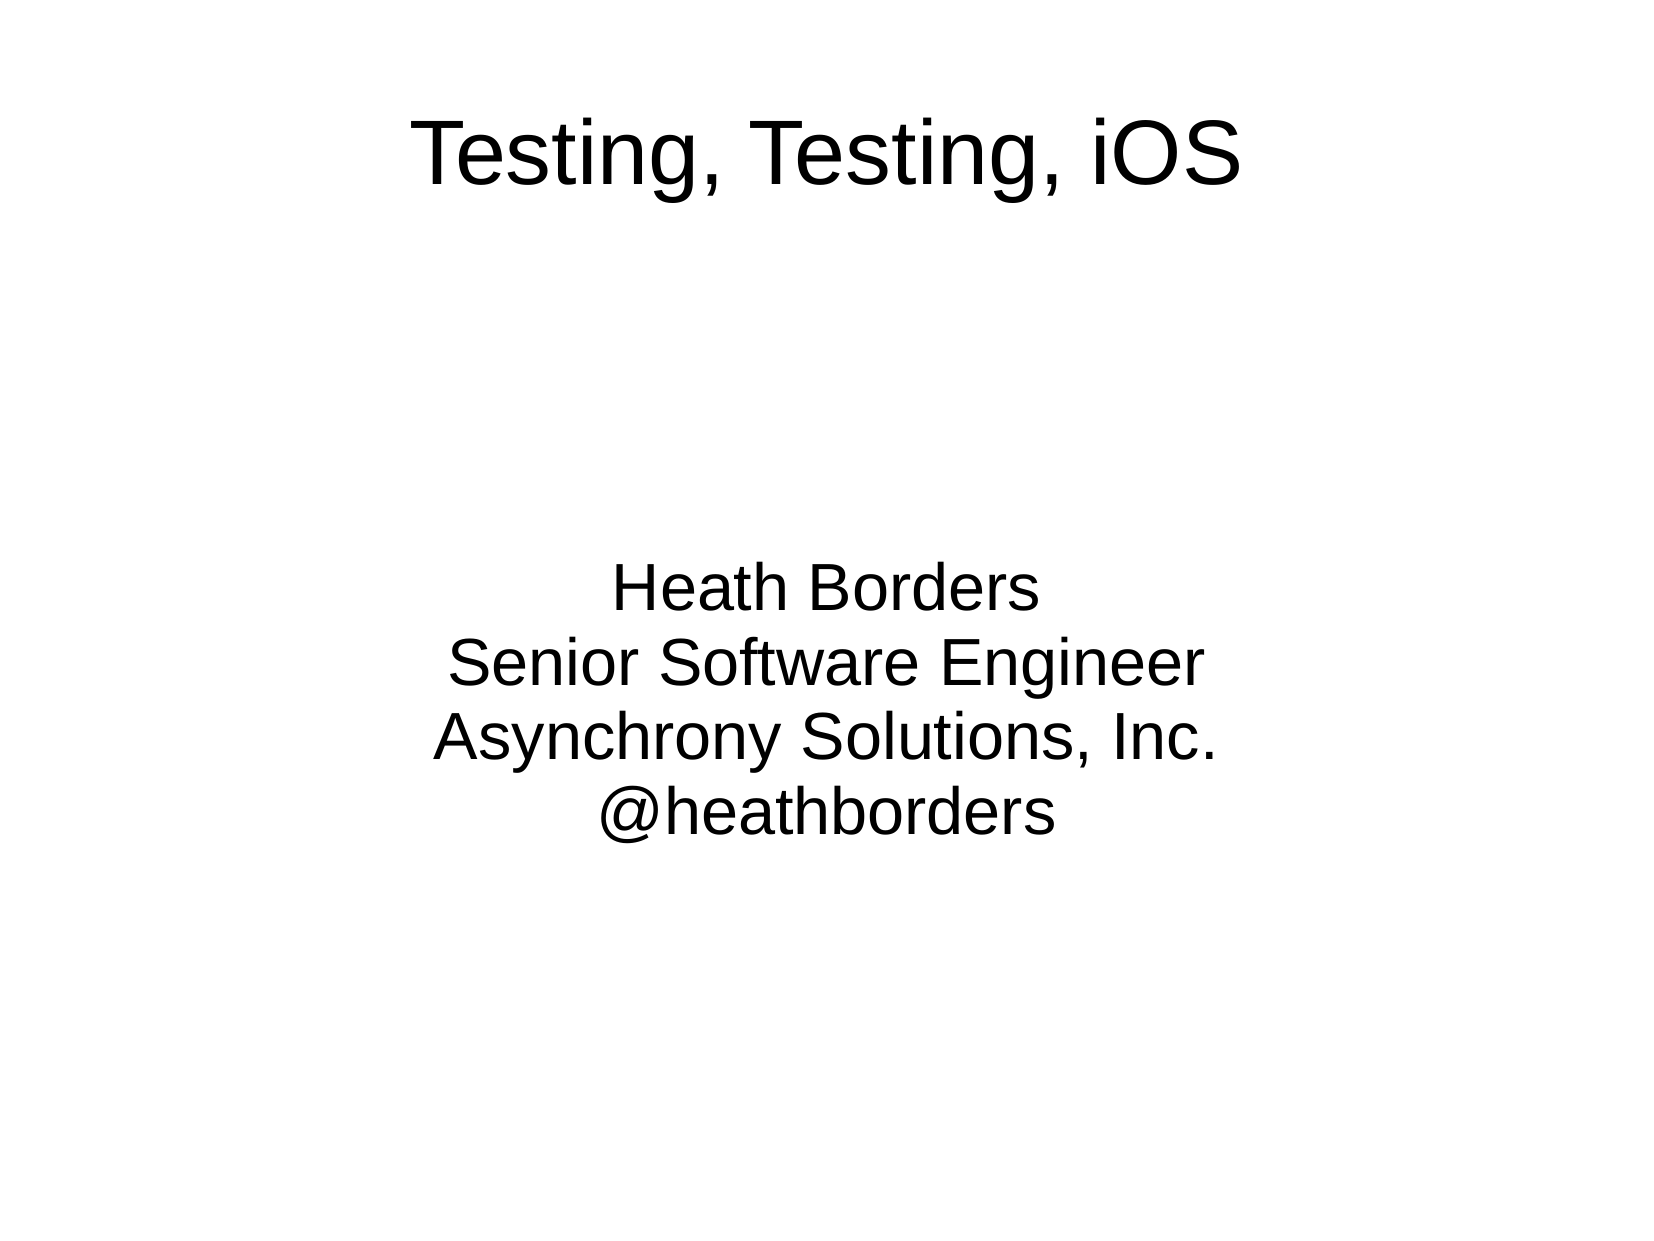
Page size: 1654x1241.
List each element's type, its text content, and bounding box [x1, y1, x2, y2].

subtitle Heath Borders Senior Software Engineer Asynchrony Solutions, Inc. @heathborders [82, 290, 1571, 1109]
title Testing, Testing, iOS [82, 49, 1571, 257]
